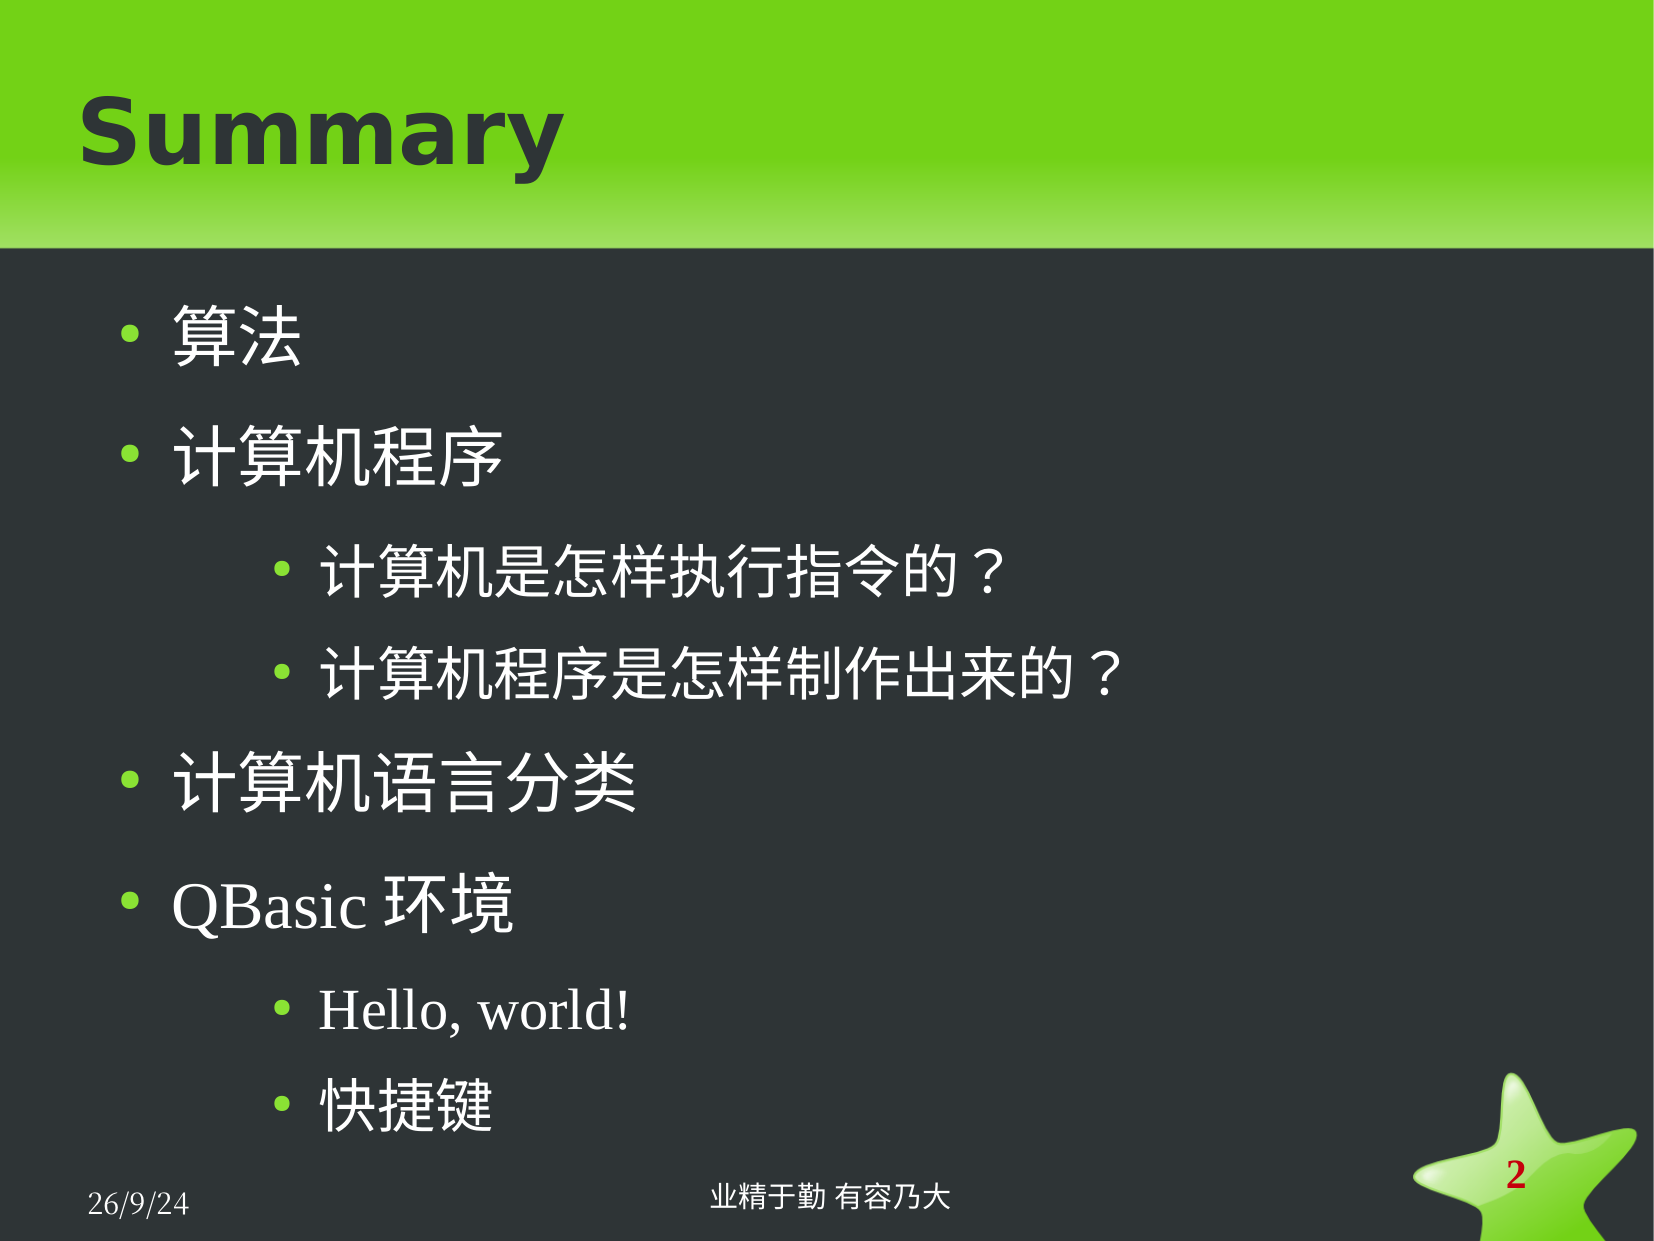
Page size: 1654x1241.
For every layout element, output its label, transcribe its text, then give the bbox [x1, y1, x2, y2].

list 算法 计算机程序 计算机是怎样执行指令的？ 计算机程序是怎样制作出来的？ 计算机语言分类 QBasic环境 Hello, world! 快捷键 [82, 290, 1571, 1109]
picture [0, 0, 1654, 1241]
title Summary [76, 29, 1565, 237]
